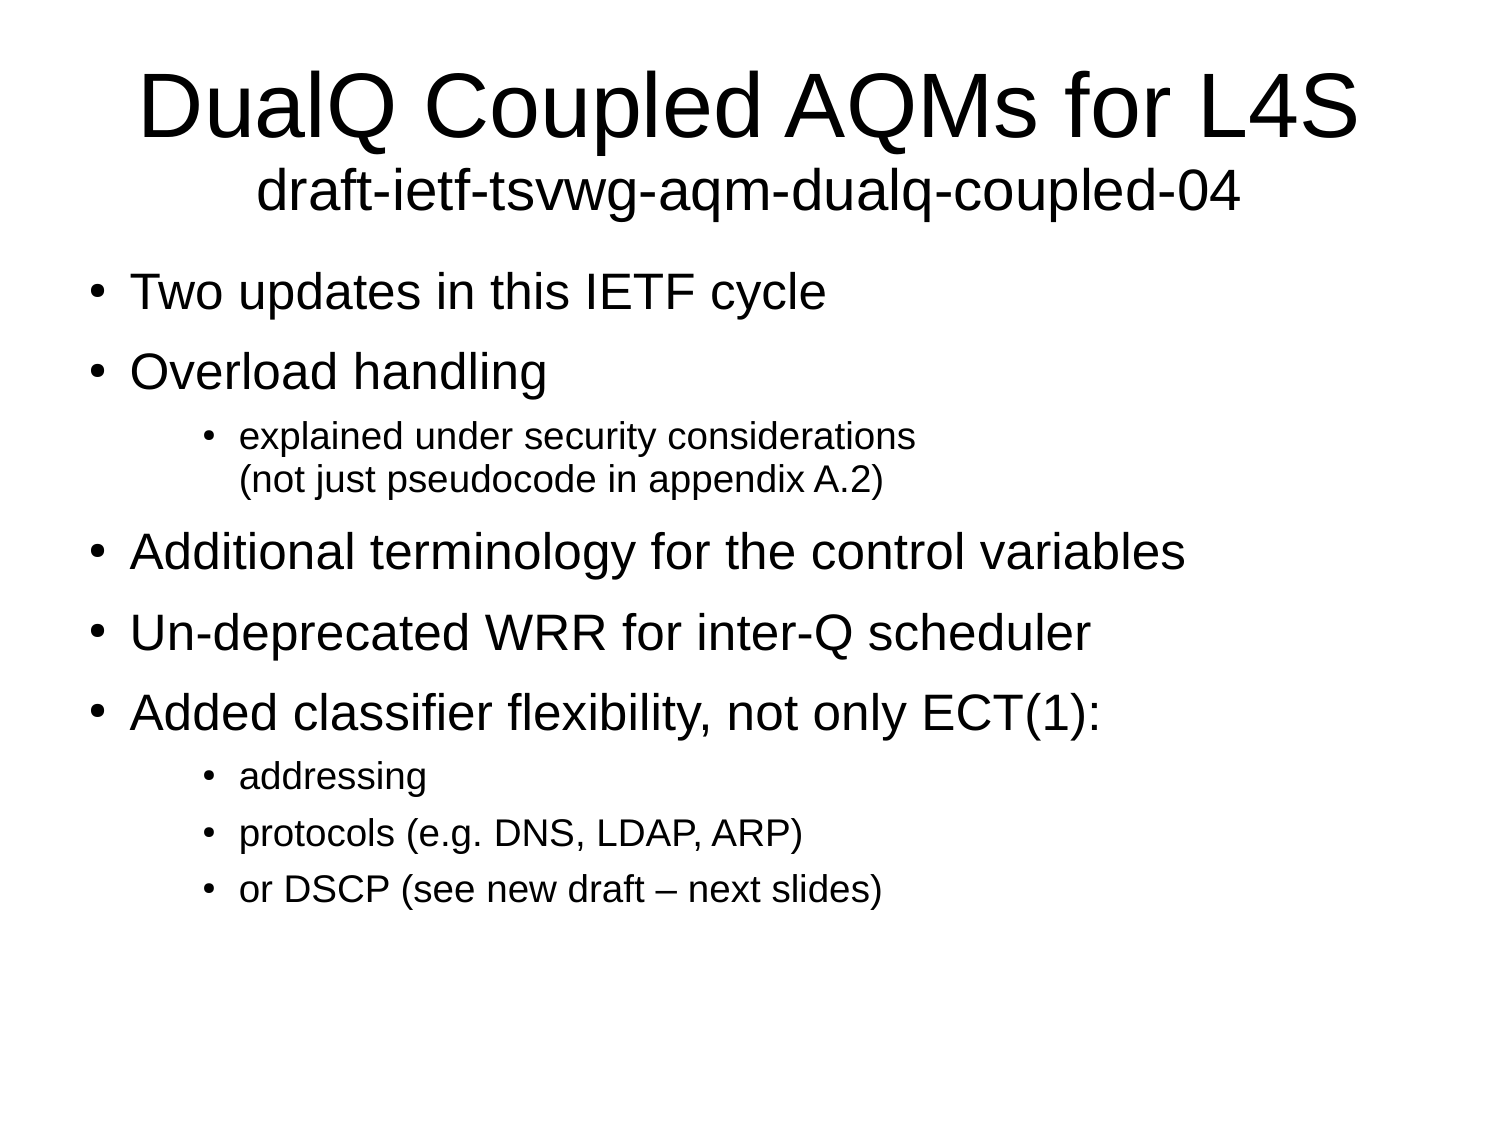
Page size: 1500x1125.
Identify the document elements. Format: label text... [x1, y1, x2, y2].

list Two updates in this IETF cycle Overload handling explained under security considerations (not just pseudocode in appendix A.2) Additional terminology for the control variables Un-deprecated WRR for inter-Q scheduler Added classifier flexibility, not only ECT(1): addressing protocols (e.g. DNS, LDAP, ARP) or DSCP (see new draft – next slides) [75, 263, 1425, 916]
title DualQ Coupled AQMs for L4S draft-ietf-tsvwg-aqm-dualq-coupled-04 [75, 44, 1425, 233]
